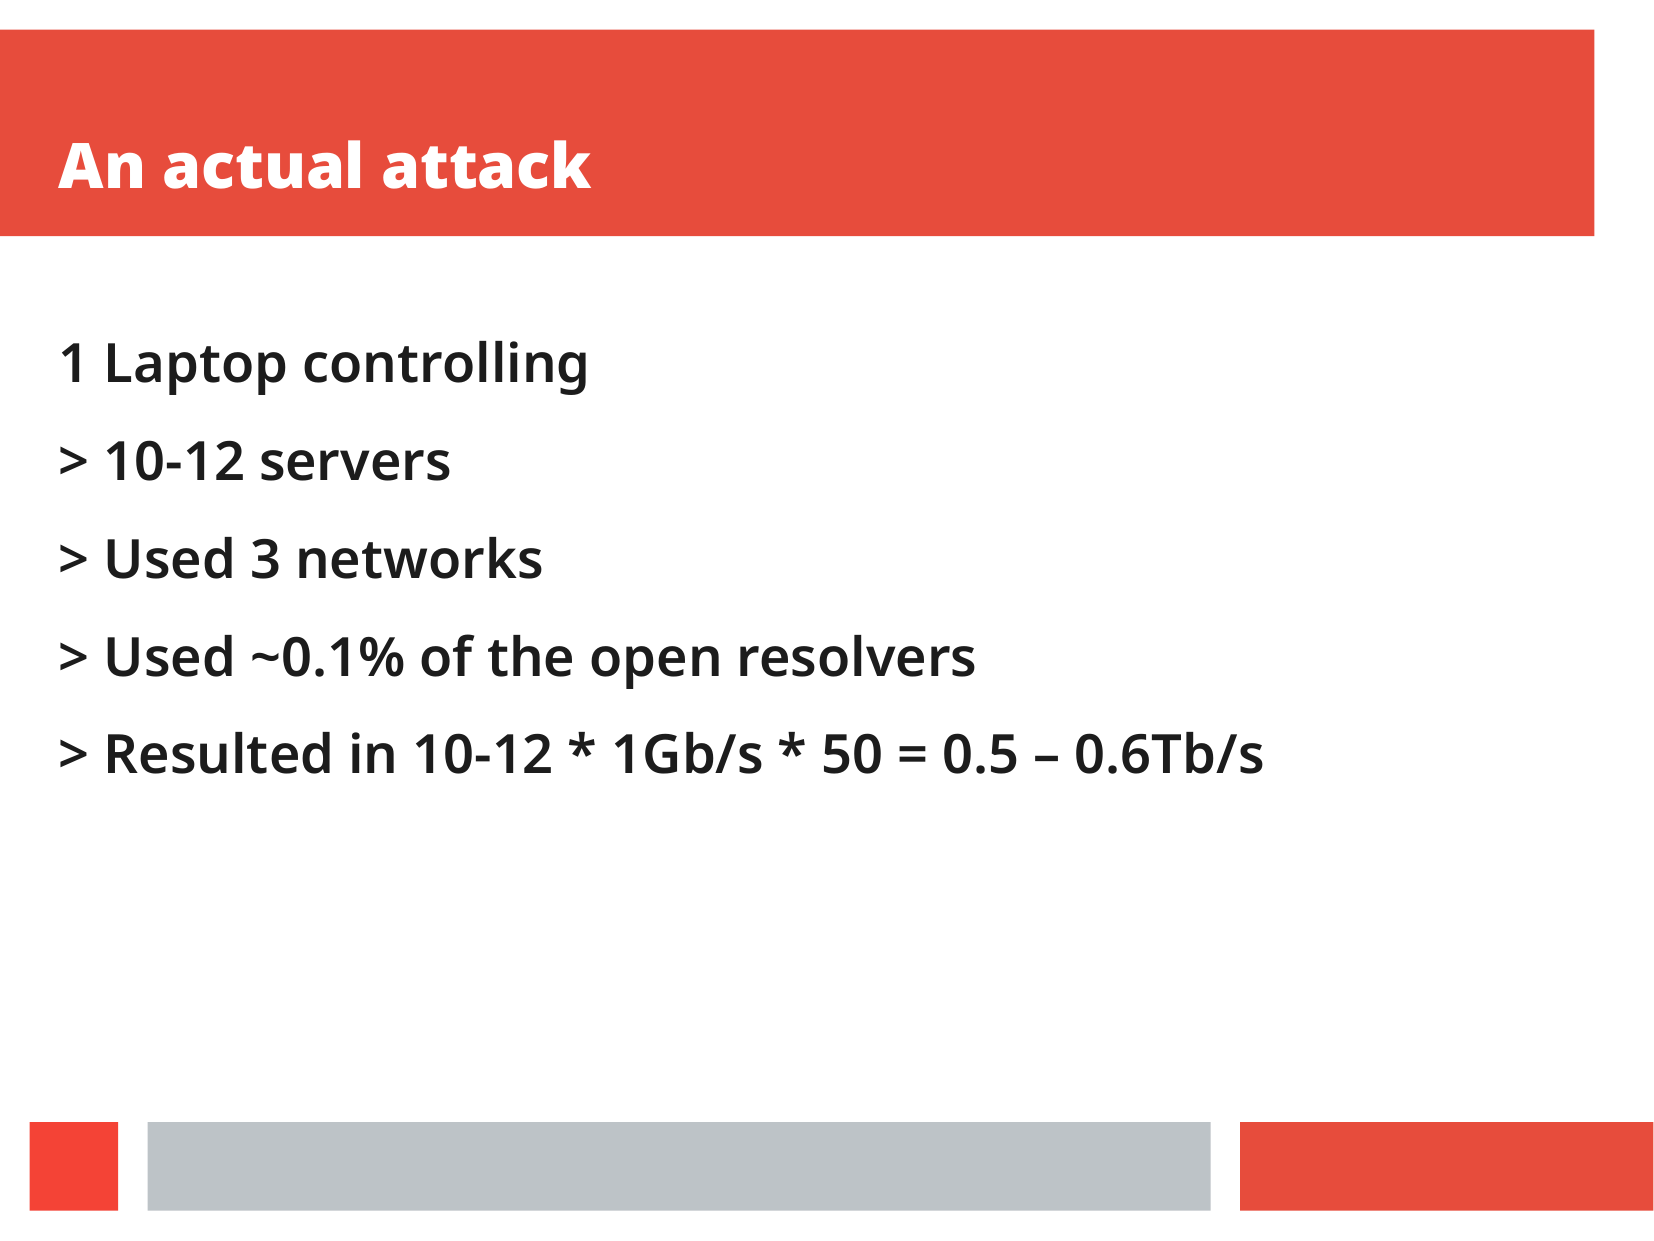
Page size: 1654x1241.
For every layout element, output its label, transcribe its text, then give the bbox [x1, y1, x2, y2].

list 1 Laptop controlling > 10-12 servers > Used 3 networks > Used ~0.1% of the open resolvers > Resulted in 10-12 * 1Gb/s * 50 = 0.5 – 0.6Tb/s [59, 324, 1565, 1093]
title An actual attack [59, 59, 1595, 207]
